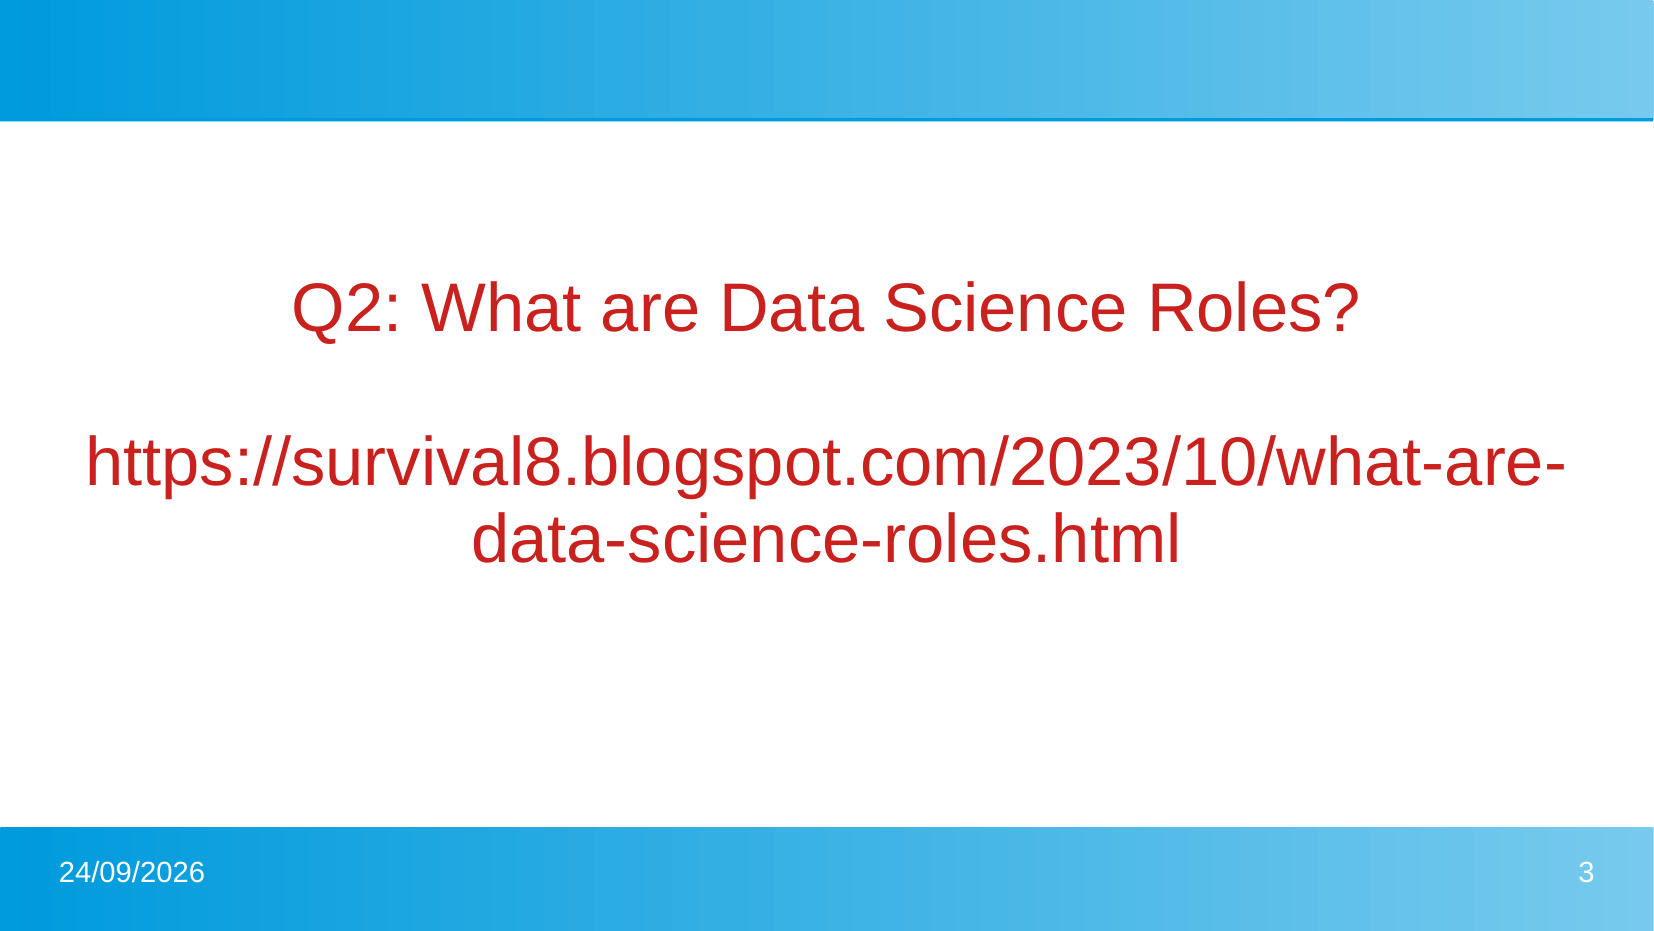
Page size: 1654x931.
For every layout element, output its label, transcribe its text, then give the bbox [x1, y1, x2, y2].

title Q2: What are Data Science Roles? https://survival8.blogspot.com/2023/10/what-are-data-science-roles.html [59, 269, 1595, 577]
